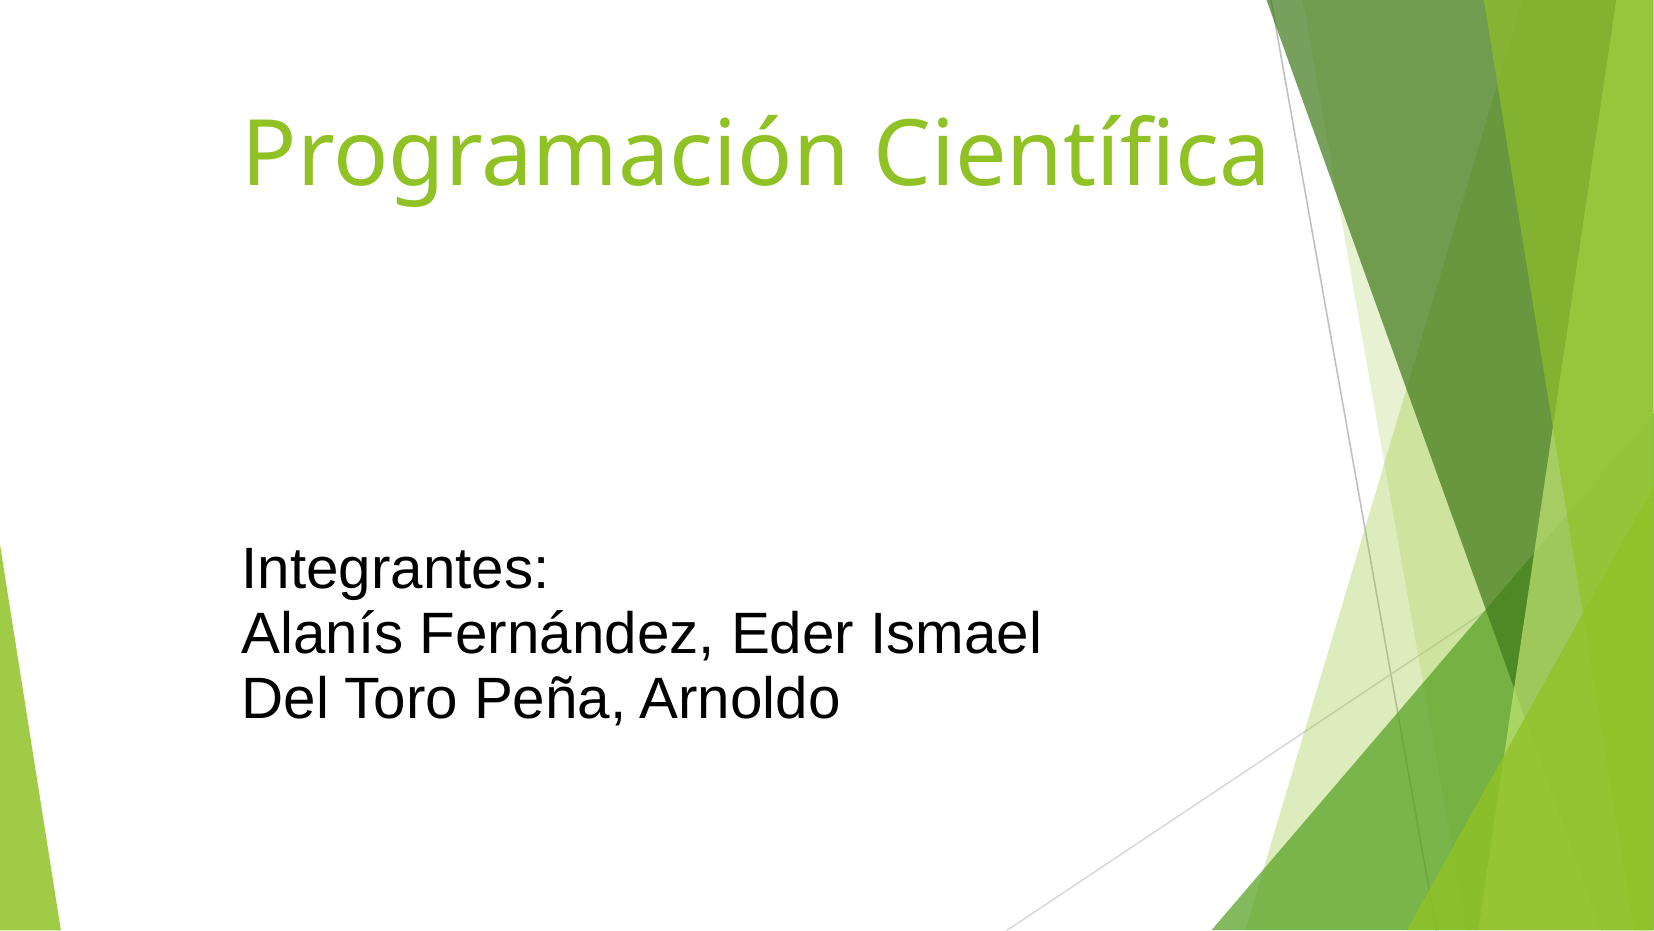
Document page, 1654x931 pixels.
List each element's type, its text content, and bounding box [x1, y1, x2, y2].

text_box Integrantes: Alanís Fernández, Eder Ismael Del Toro Peña, Arnoldo [226, 528, 1063, 747]
title Programación Científica [226, 85, 1297, 213]
